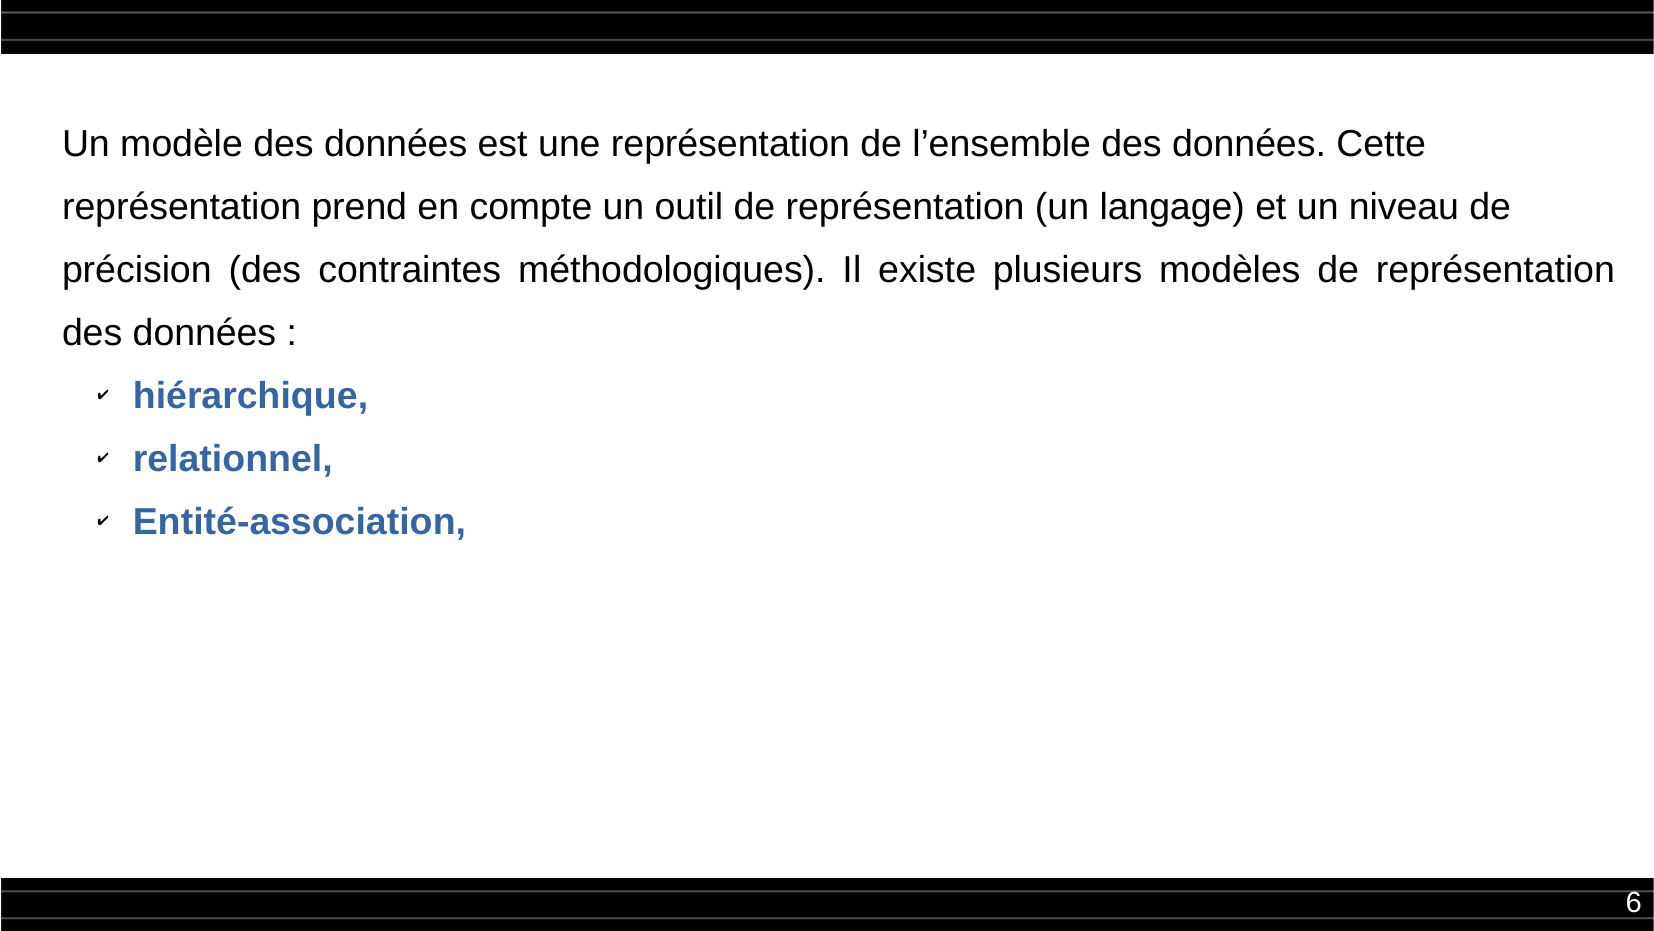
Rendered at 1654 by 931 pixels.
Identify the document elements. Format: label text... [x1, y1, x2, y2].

picture [1, 878, 1654, 931]
text_box Un modèle des données est une représentation de l’ensemble des données. Cette représentation prend en compte un outil de représentation (un langage) et un niveau de précision (des contraintes méthodologiques). Il existe plusieurs modèles de représentation des données : hiérarchique, relationnel, Entité-association, [47, 94, 1630, 676]
picture [1, 0, 1654, 54]
